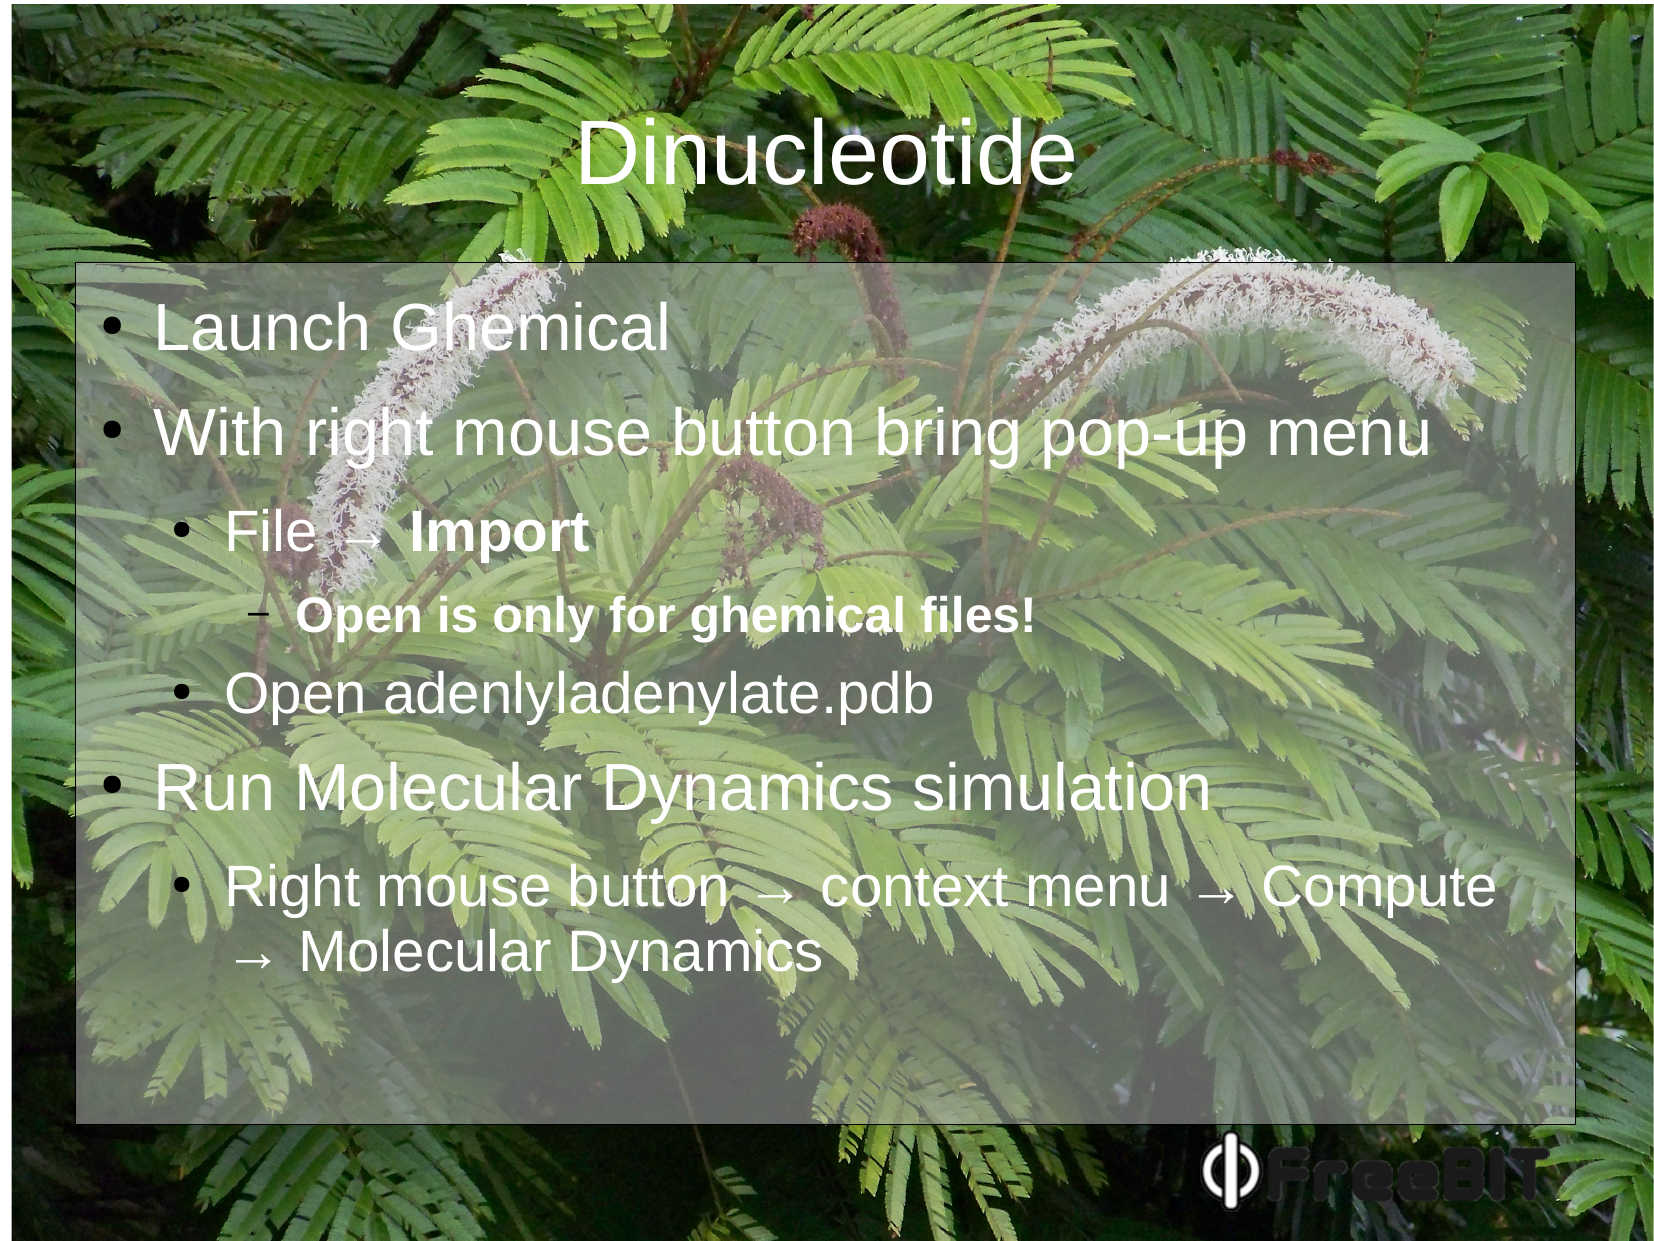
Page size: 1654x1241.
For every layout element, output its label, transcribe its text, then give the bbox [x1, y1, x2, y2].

list Launch Ghemical With right mouse button bring pop-up menu File → Import Open is only for ghemical files! Open adenlyladenylate.pdb Run Molecular Dynamics simulation Right mouse button → context menu → Compute → Molecular Dynamics [82, 290, 1571, 1109]
title Dinucleotide [82, 49, 1571, 257]
picture [11, 4, 1654, 1241]
